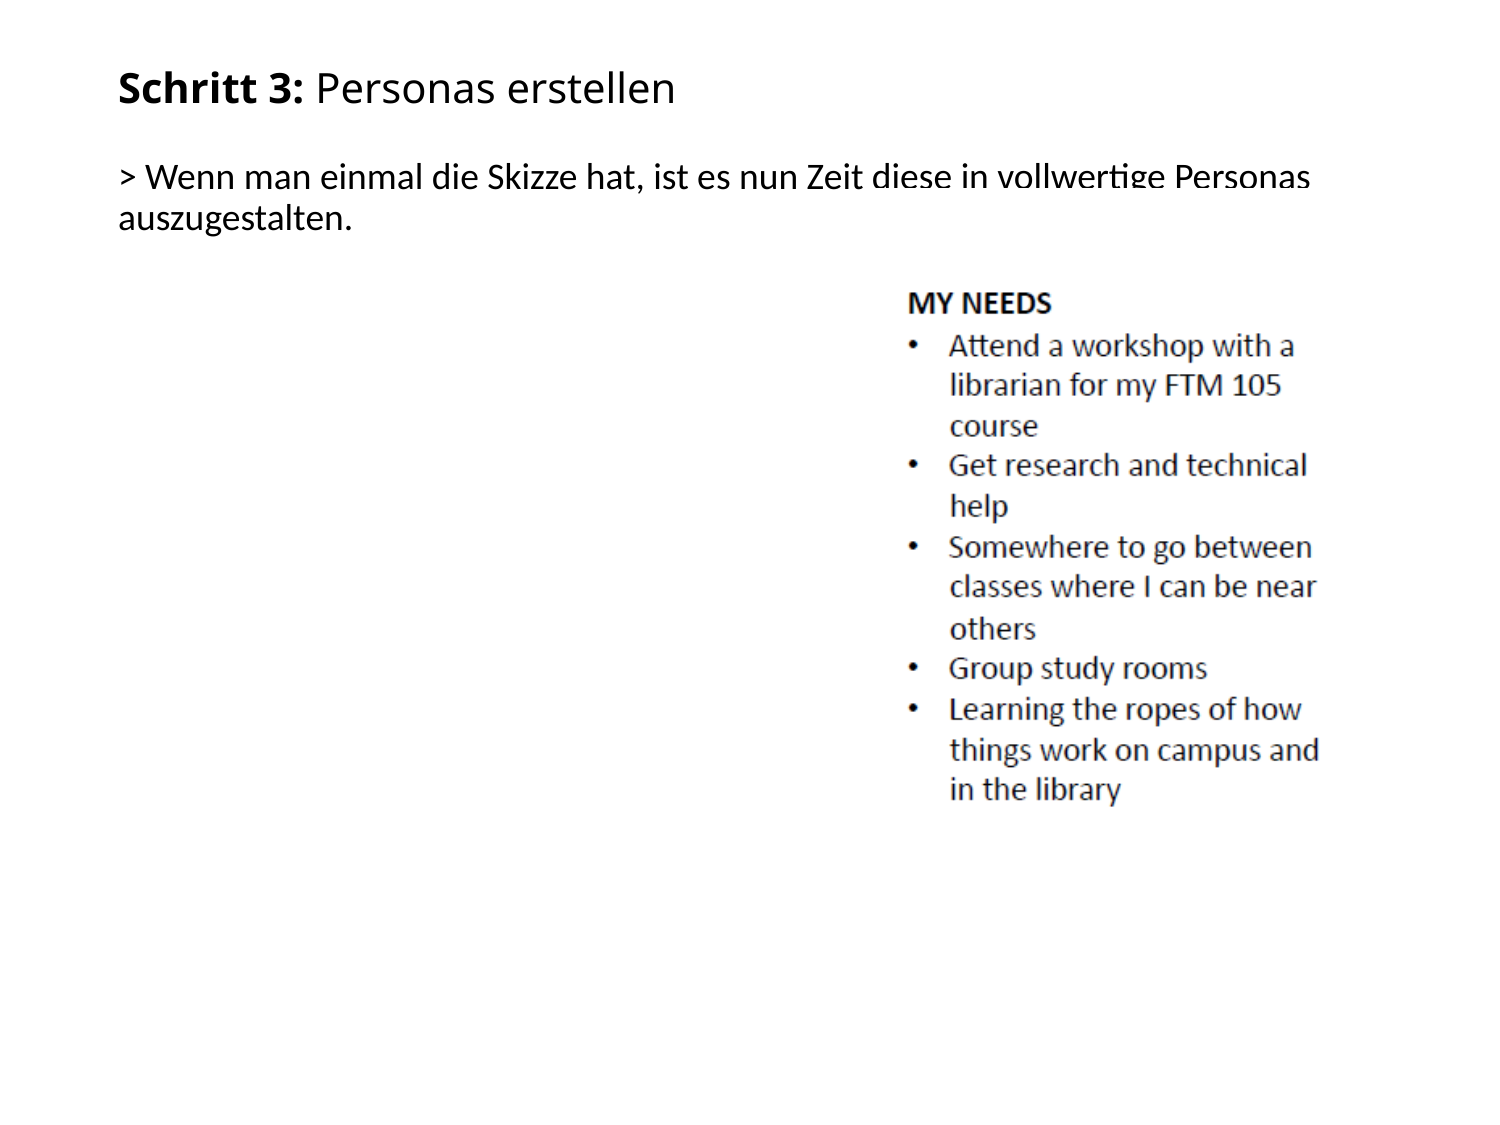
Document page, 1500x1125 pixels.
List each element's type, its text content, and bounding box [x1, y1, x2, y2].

title Schritt 3: Personas erstellen [103, 59, 1397, 122]
picture [868, 188, 1402, 967]
text_box > Wenn man einmal die Skizze hat, ist es nun Zeit diese in vollwertige Personas auszugestalten. [103, 149, 1397, 1014]
